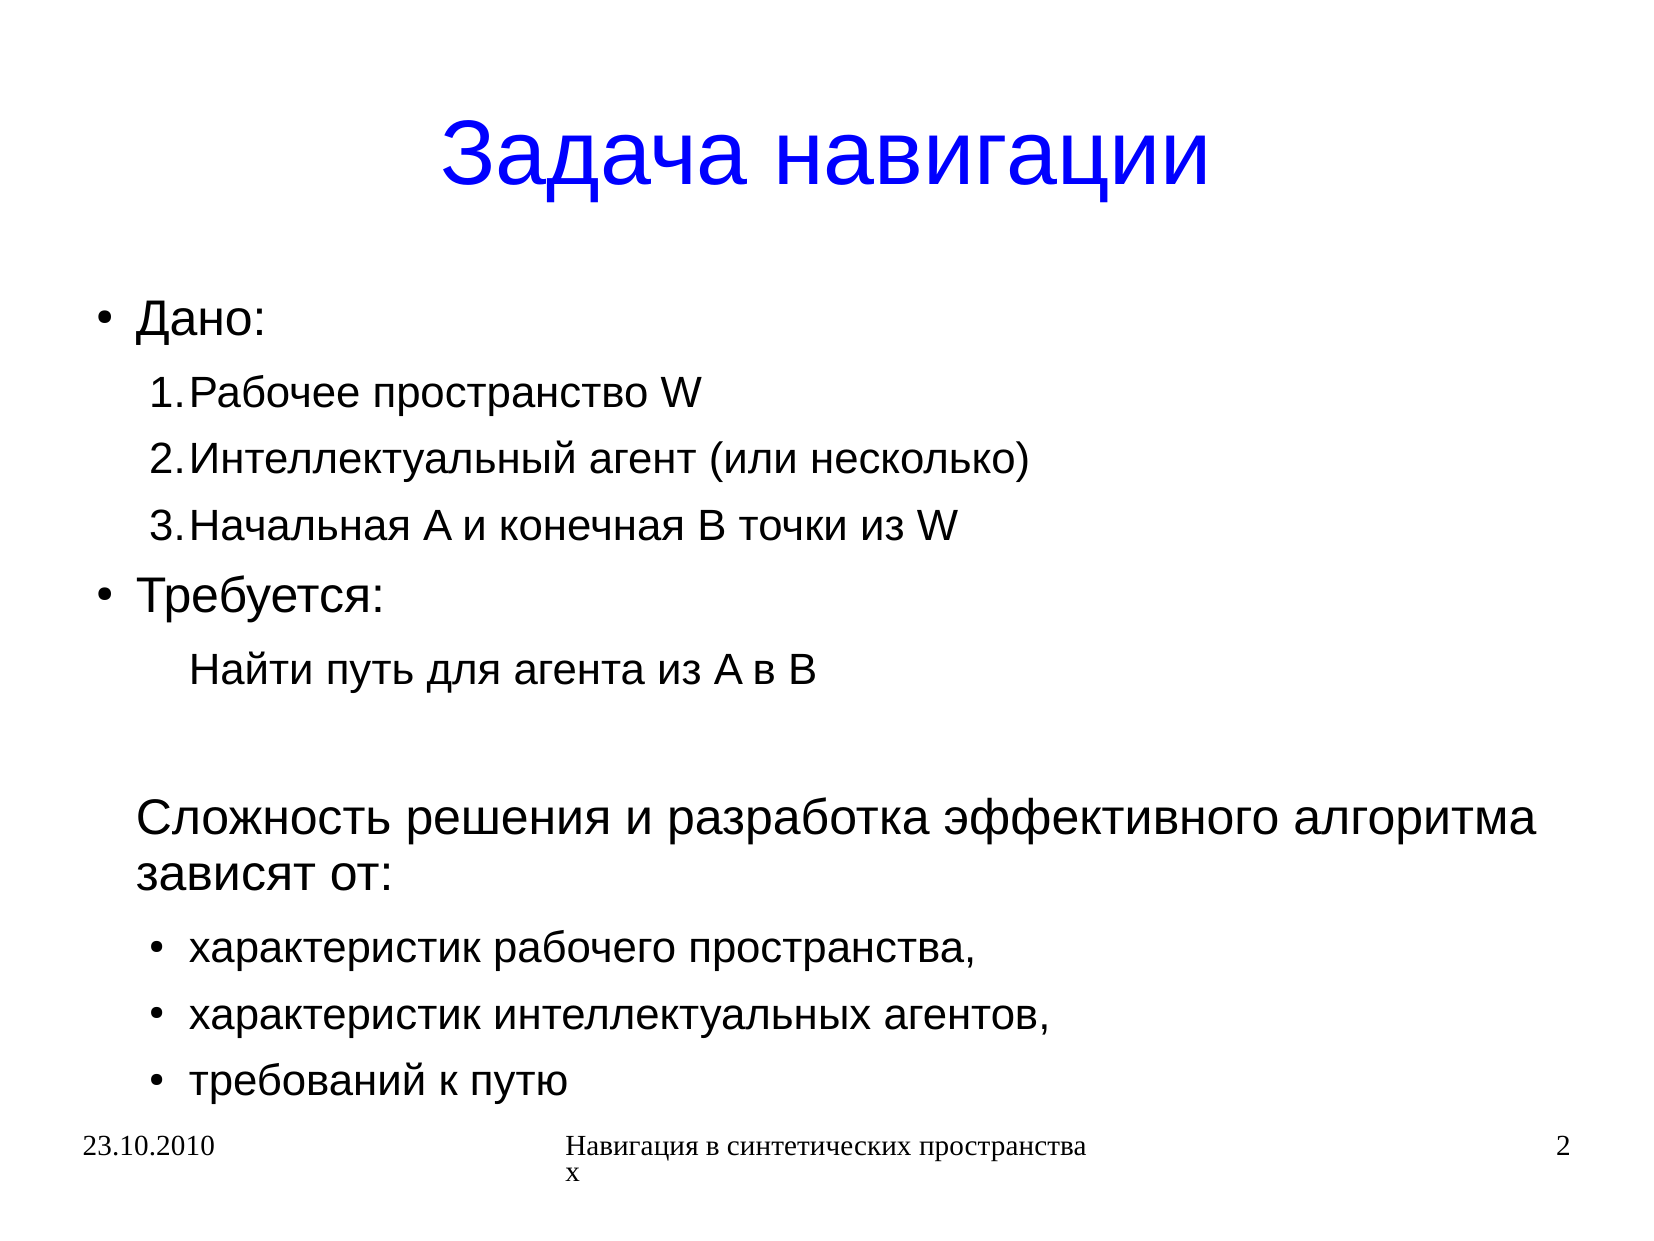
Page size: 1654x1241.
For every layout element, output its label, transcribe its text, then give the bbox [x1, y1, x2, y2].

title Задача навигации [82, 49, 1571, 257]
list Дано: Рабочее пространство W Интеллектуальный агент (или несколько) Начальная A и конечная B точки из W Требуется: Найти путь для агента из A в B Сложность решения и разработка эффективного алгоритма зависят от: характеристик рабочего пространства, характеристик интеллектуальных агентов, требований к путю [82, 290, 1571, 1109]
